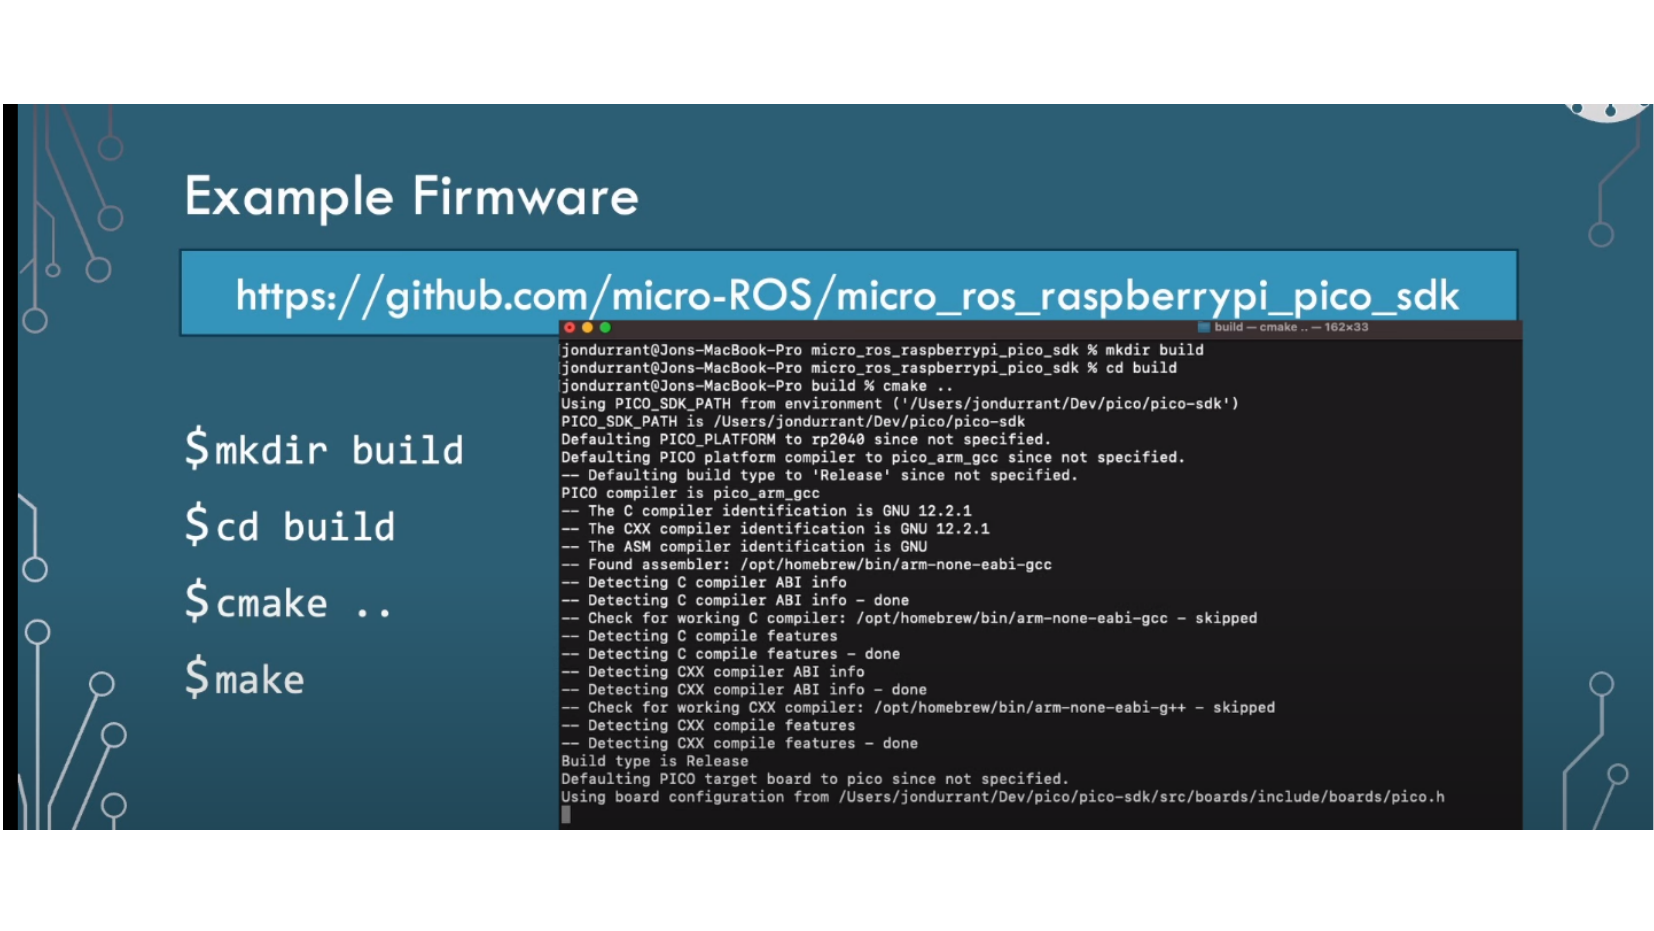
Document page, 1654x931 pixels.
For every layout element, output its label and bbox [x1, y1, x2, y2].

picture [3, 104, 1654, 830]
